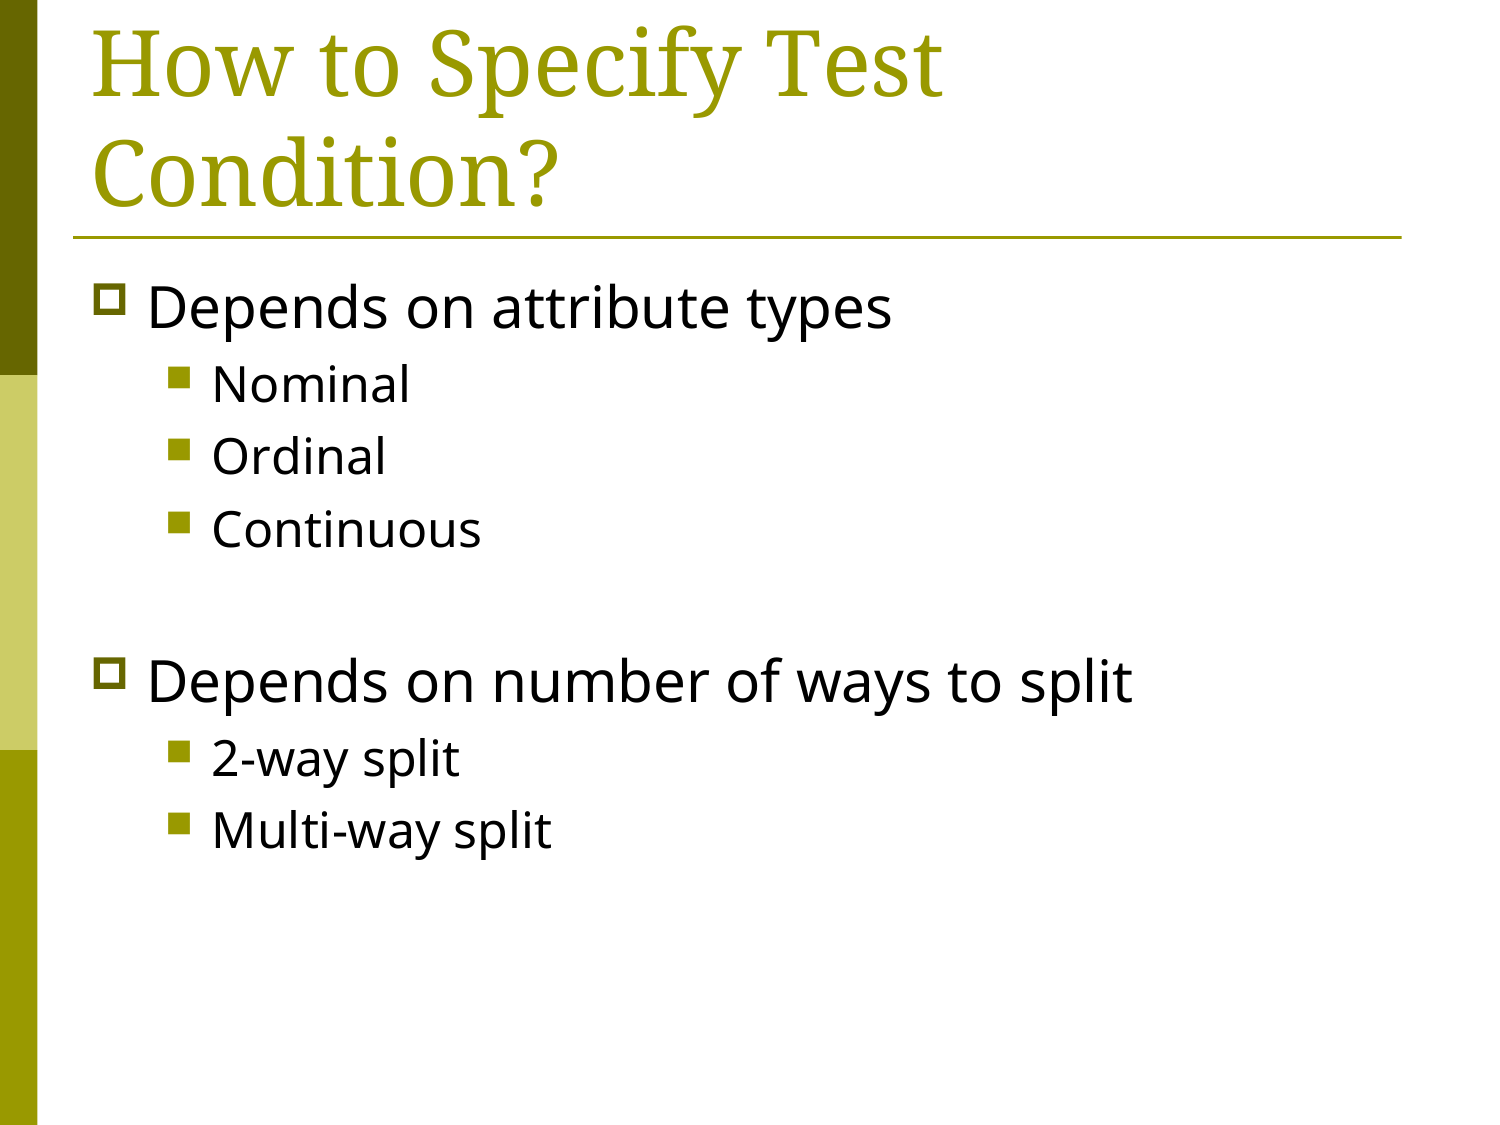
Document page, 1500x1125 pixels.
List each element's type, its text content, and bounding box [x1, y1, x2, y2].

list Depends on attribute types Nominal Ordinal Continuous Depends on number of ways to split 2-way split Multi-way split [75, 262, 1426, 1006]
title How to Specify Test Condition? [75, 45, 1426, 233]
